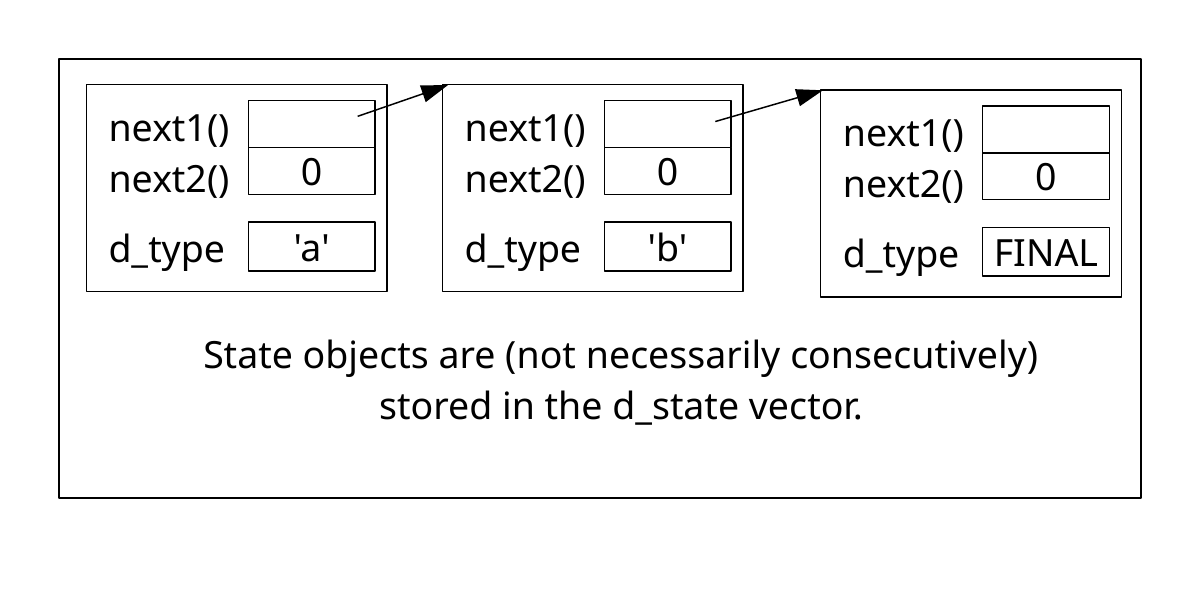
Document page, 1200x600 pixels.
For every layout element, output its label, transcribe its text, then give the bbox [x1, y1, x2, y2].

text_box d_type [449, 215, 590, 276]
text_box State objects are (not necessarily consecutively) stored in the d_state vector. [188, 321, 1012, 427]
text_box 0 [248, 147, 376, 195]
text_box d_type [828, 220, 969, 281]
text_box next1() next2() [449, 93, 603, 200]
text_box 'a' [248, 222, 376, 271]
text_box d_type [93, 215, 234, 276]
text_box [59, 58, 1141, 499]
text_box 'b' [604, 222, 731, 271]
text_box next1() next2() [93, 93, 247, 200]
text_box FINAL [982, 227, 1110, 276]
text_box next1() next2() [828, 98, 982, 205]
text_box 0 [982, 152, 1110, 200]
text_box 0 [604, 147, 731, 195]
